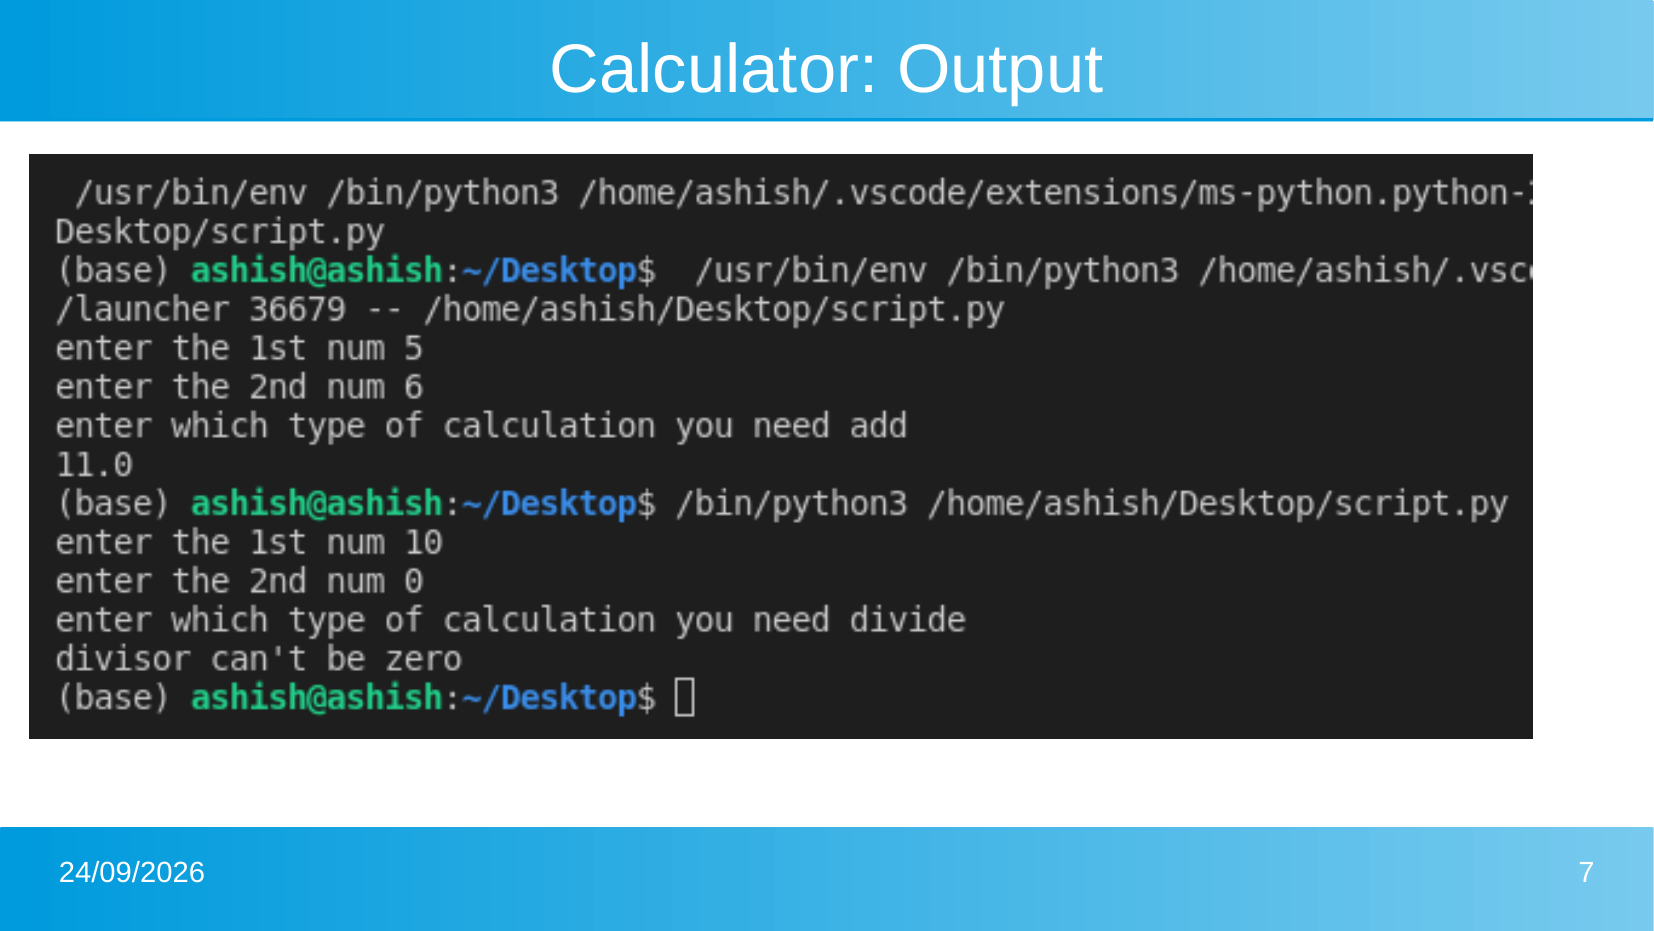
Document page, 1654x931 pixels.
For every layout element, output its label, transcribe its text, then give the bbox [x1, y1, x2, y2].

picture [29, 154, 1533, 739]
title Calculator: Output [59, 29, 1595, 108]
